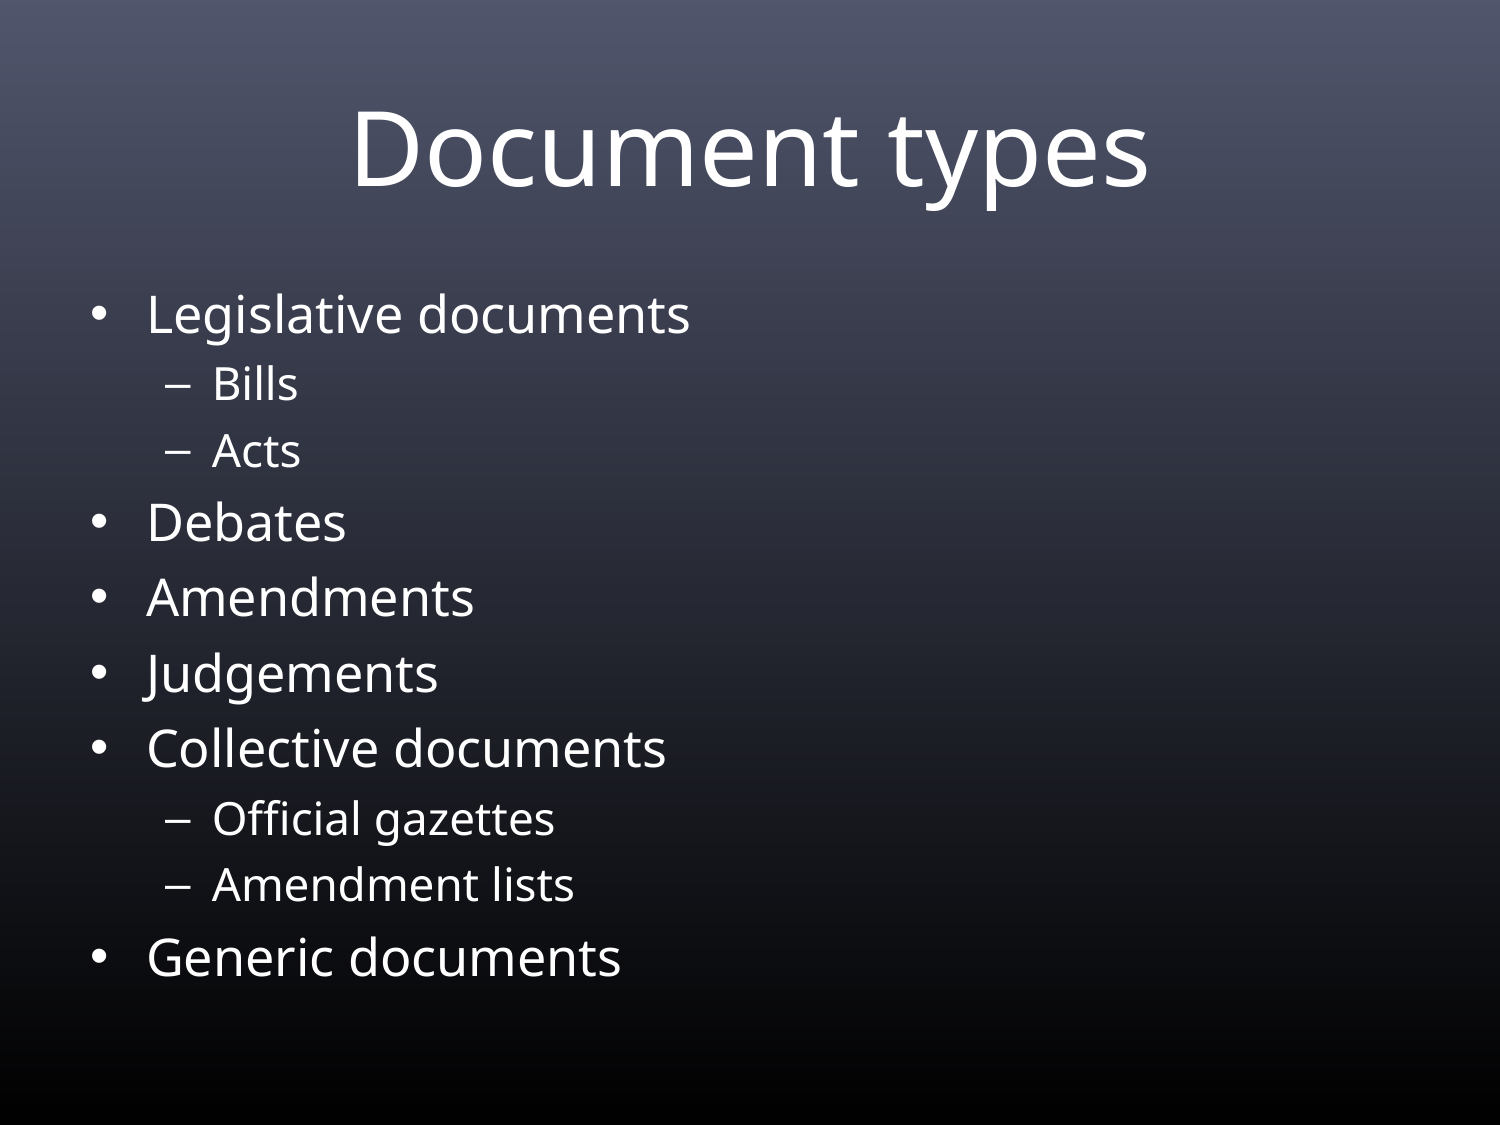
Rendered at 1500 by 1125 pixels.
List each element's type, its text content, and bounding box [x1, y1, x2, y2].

title Document types [75, 74, 1426, 262]
list Legislative documents Bills Acts Debates Amendments Judgements Collective documents Official gazettes Amendment lists Generic documents [75, 262, 1426, 1006]
